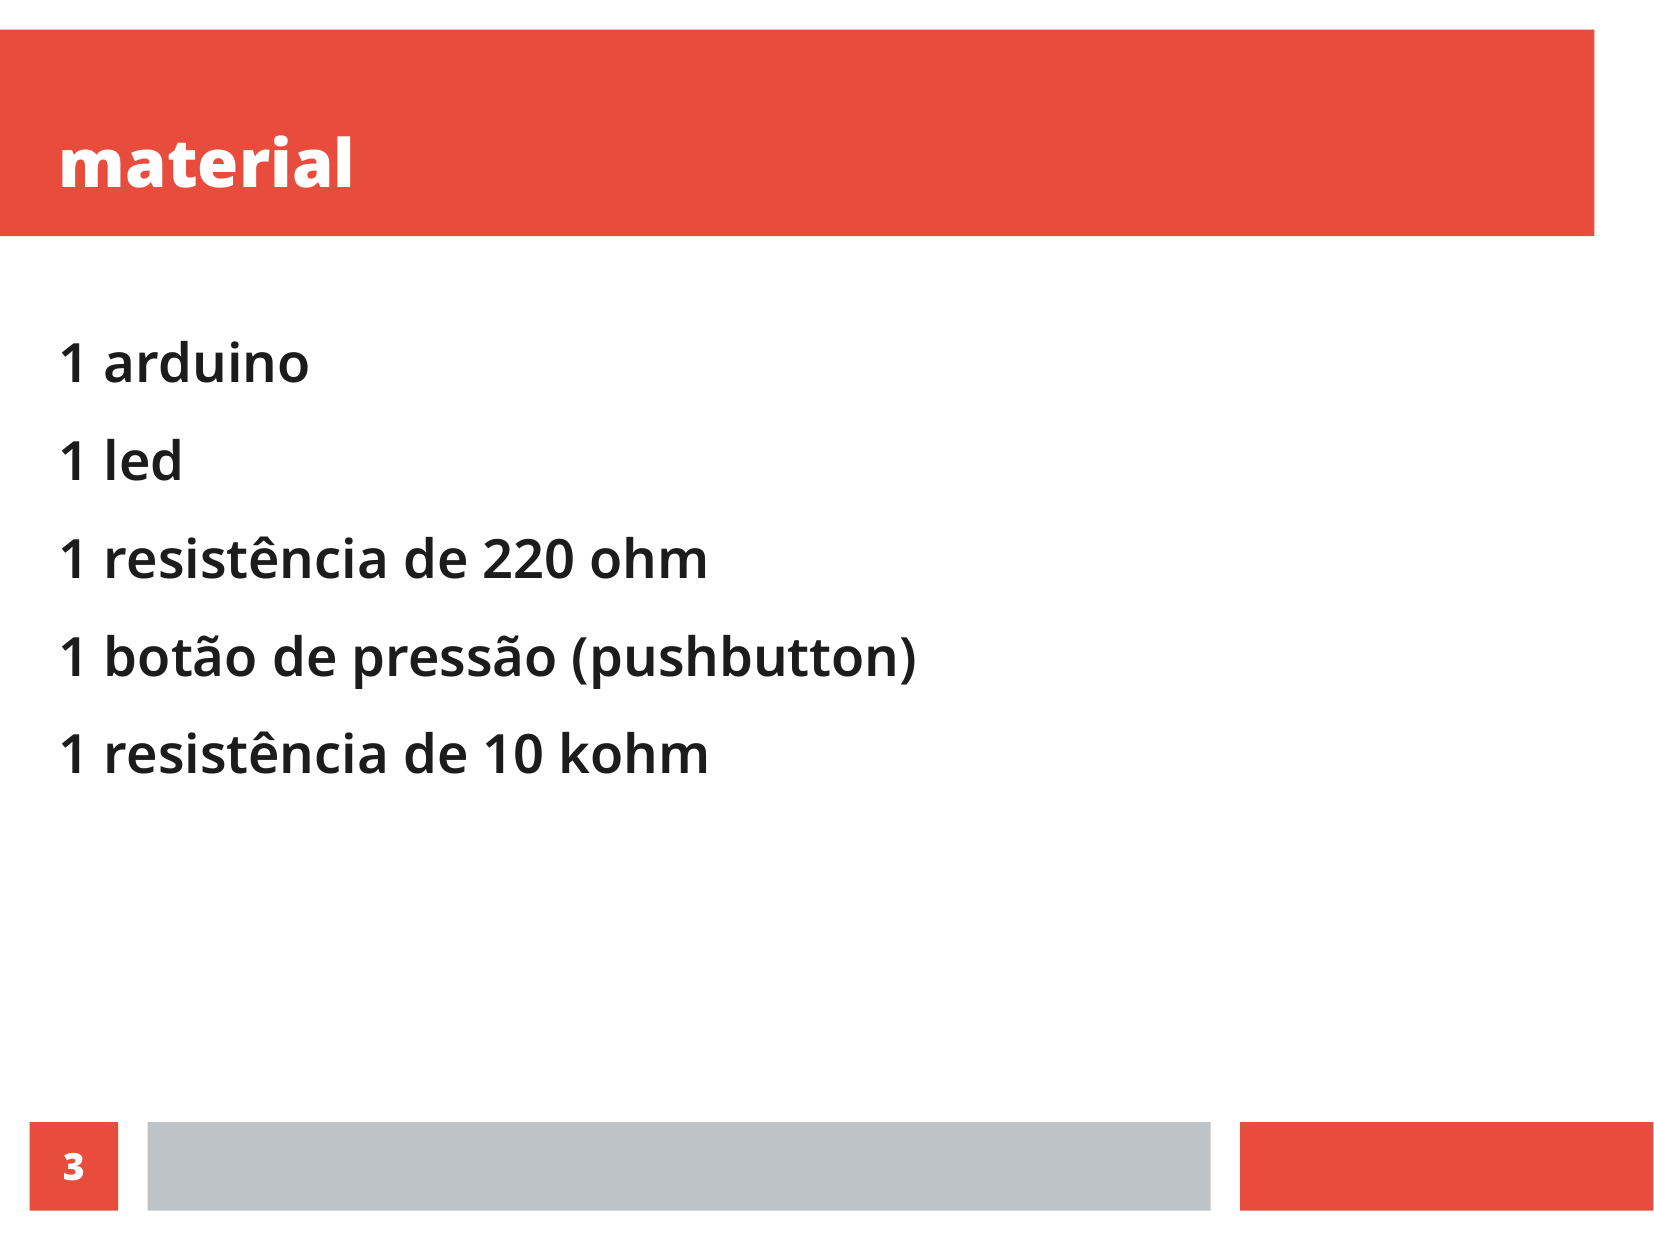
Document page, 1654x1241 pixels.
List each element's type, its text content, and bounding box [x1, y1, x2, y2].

title material [59, 59, 1595, 207]
list 1 arduino 1 led 1 resistência de 220 ohm 1 botão de pressão (pushbutton) 1 resistência de 10 kohm [59, 324, 1565, 1093]
